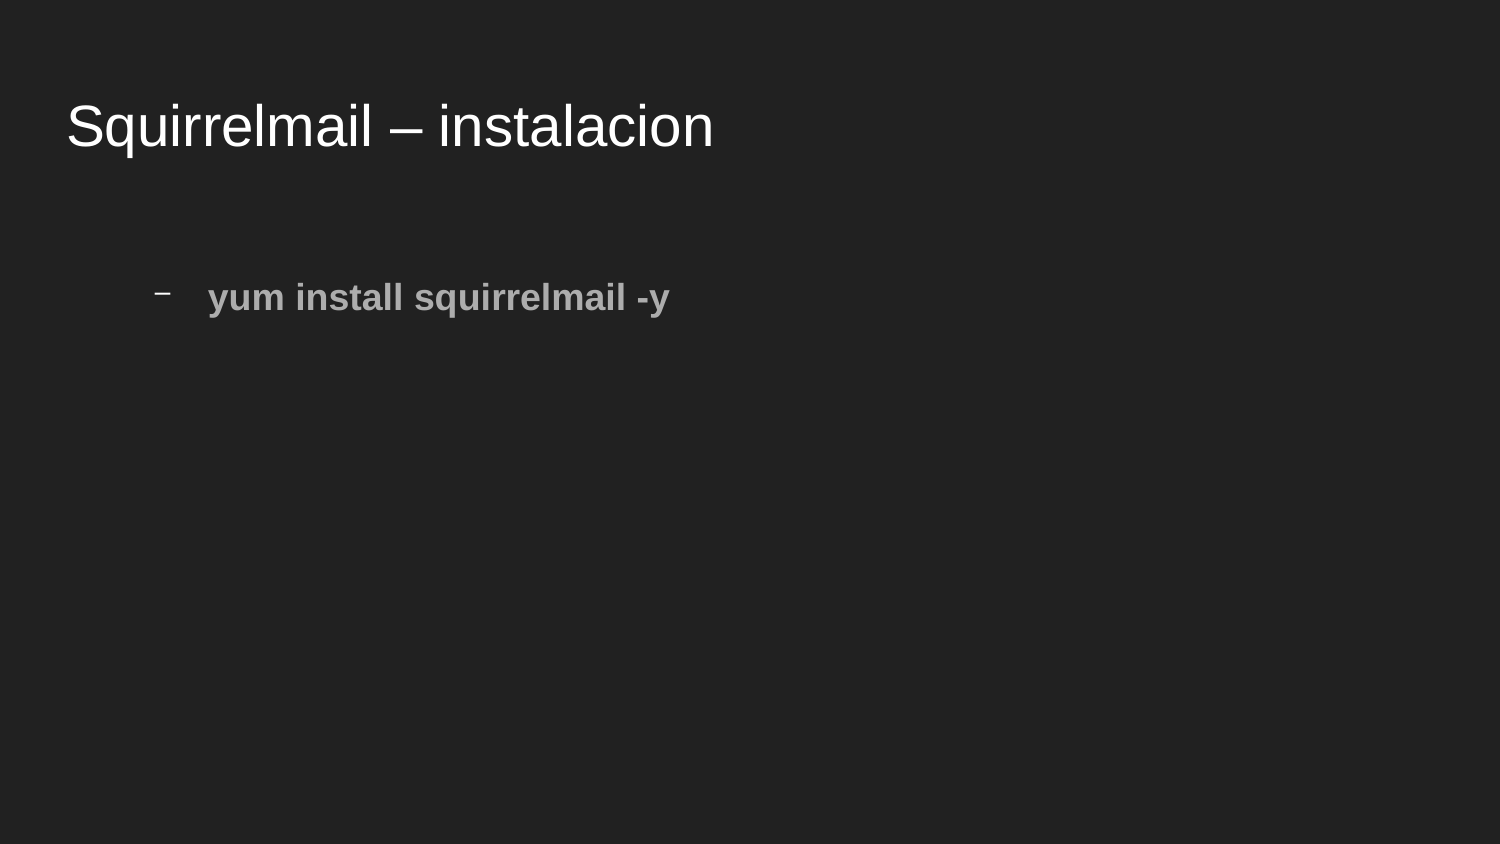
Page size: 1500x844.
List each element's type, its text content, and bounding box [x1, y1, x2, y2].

list yum install squirrelmail -y [51, 189, 1261, 750]
title Squirrelmail – instalacion [51, 72, 1449, 167]
